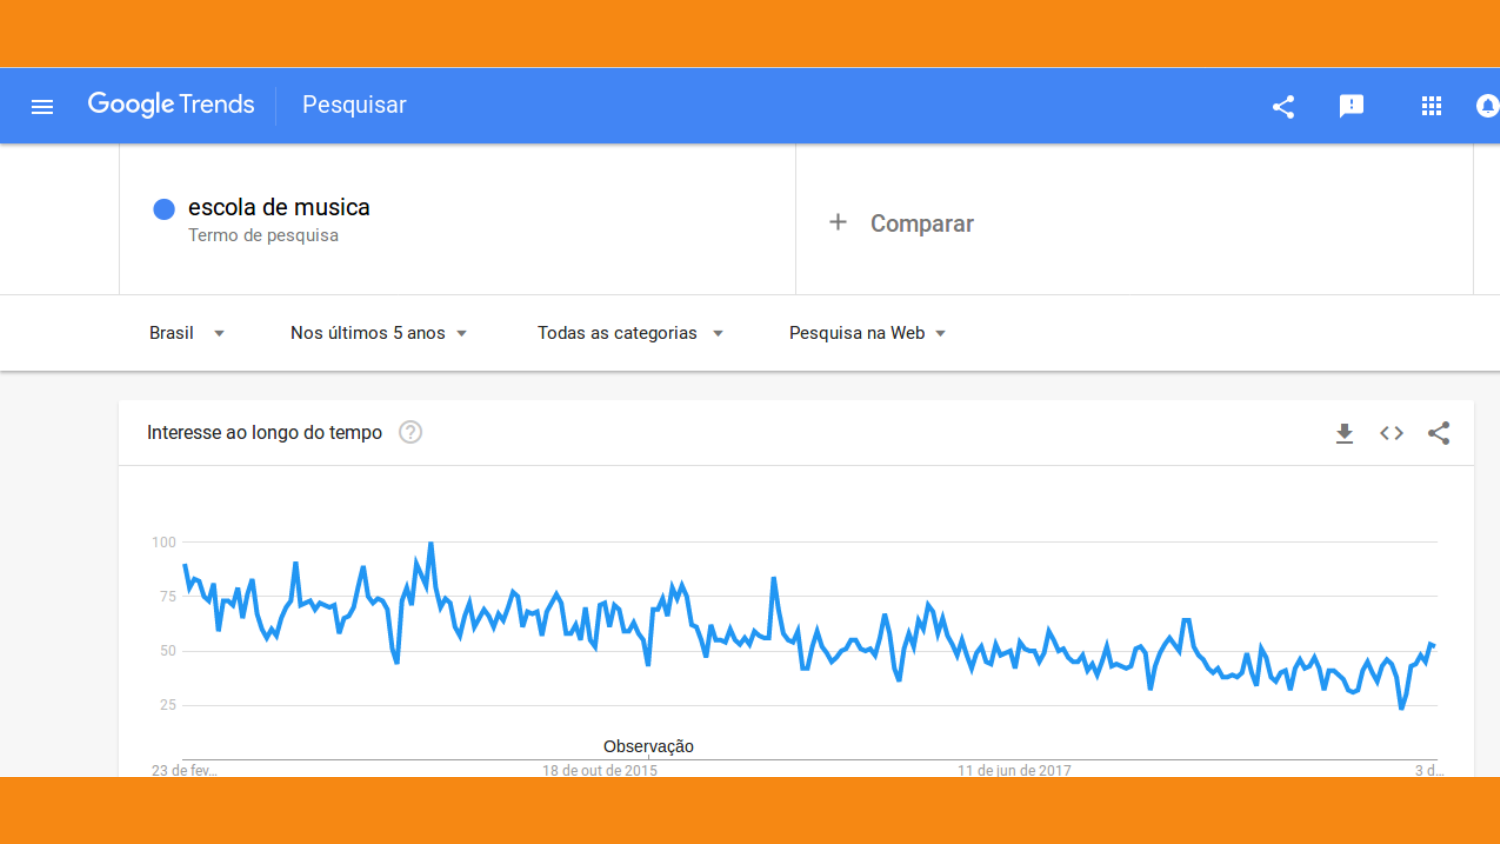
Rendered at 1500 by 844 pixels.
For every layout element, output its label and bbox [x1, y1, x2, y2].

picture [0, 67, 1500, 777]
